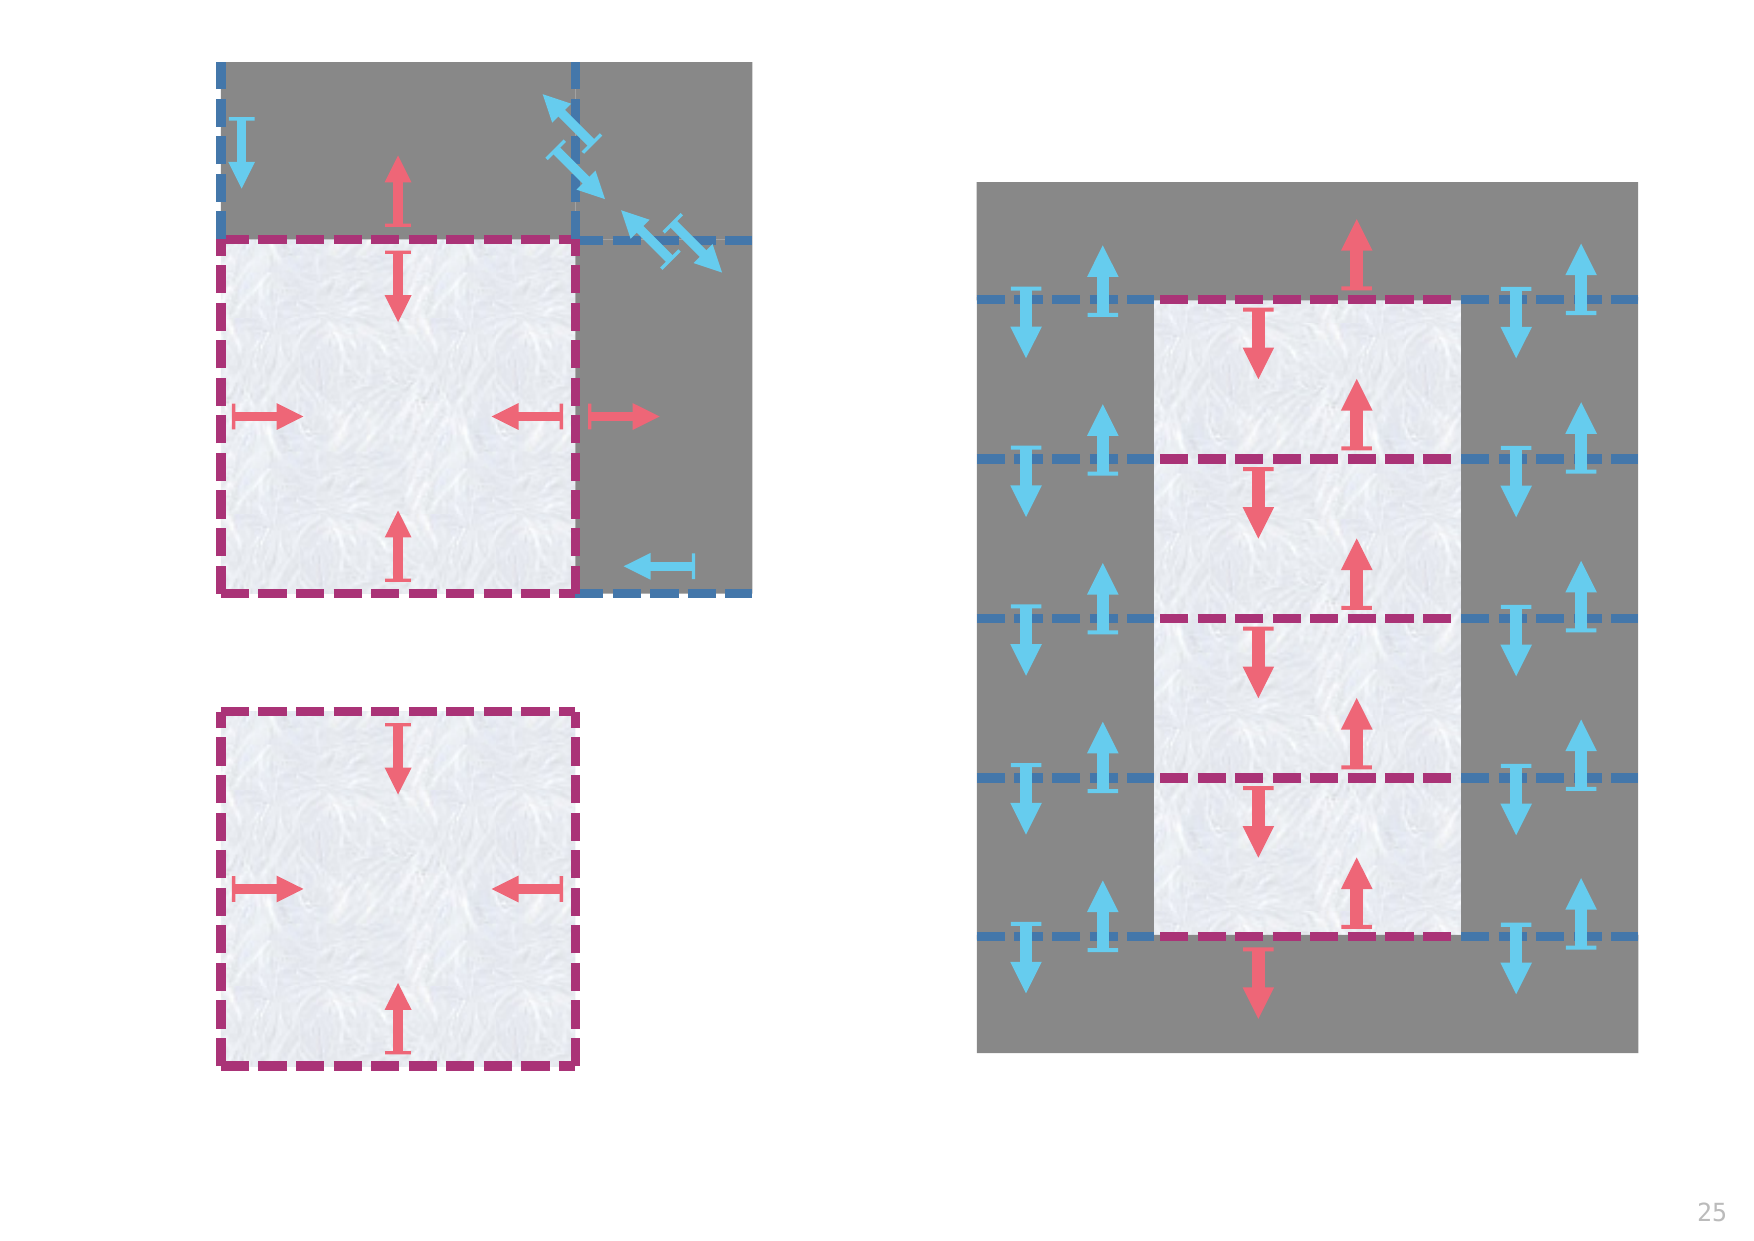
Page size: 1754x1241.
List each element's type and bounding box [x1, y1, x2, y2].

text_box [220, 62, 753, 594]
text_box [976, 182, 1639, 1054]
text_box [220, 711, 576, 1067]
